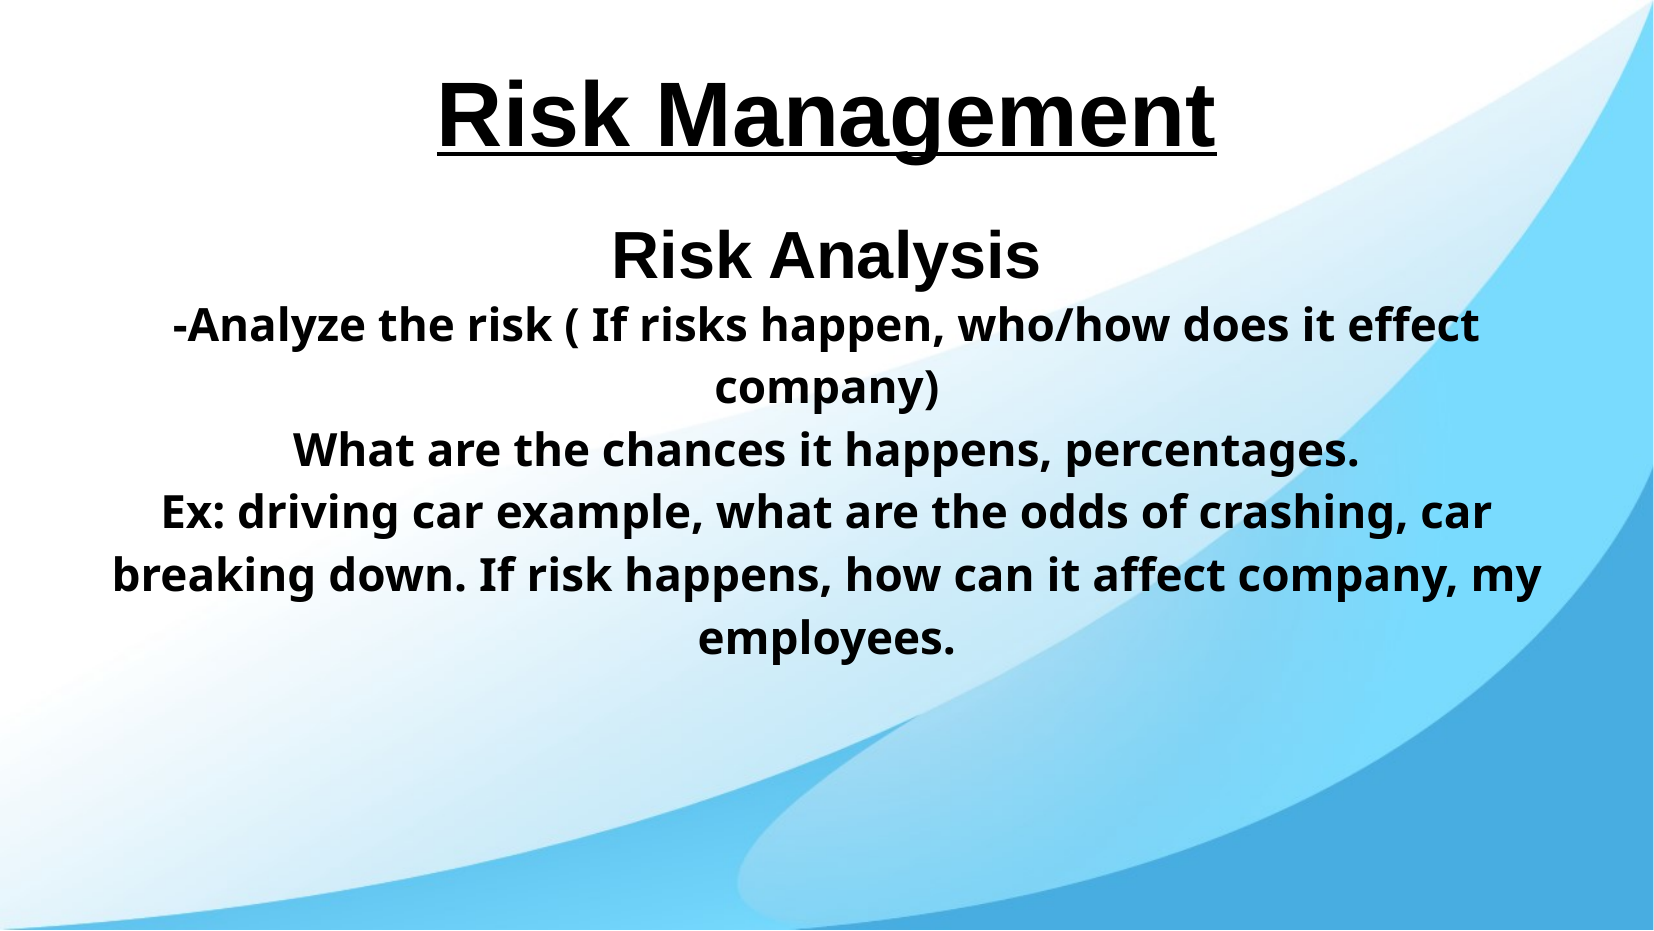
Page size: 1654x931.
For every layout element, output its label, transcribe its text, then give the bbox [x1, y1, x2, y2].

title Risk Management [82, 37, 1571, 193]
picture [0, 0, 1654, 931]
subtitle Risk Analysis -Analyze the risk ( If risks happen, who/how does it effect company) What are the chances it happens, percentages. Ex: driving car example, what are the odds of crashing, car breaking down. If risk happens, how can it affect company, my employees. [82, 217, 1571, 758]
